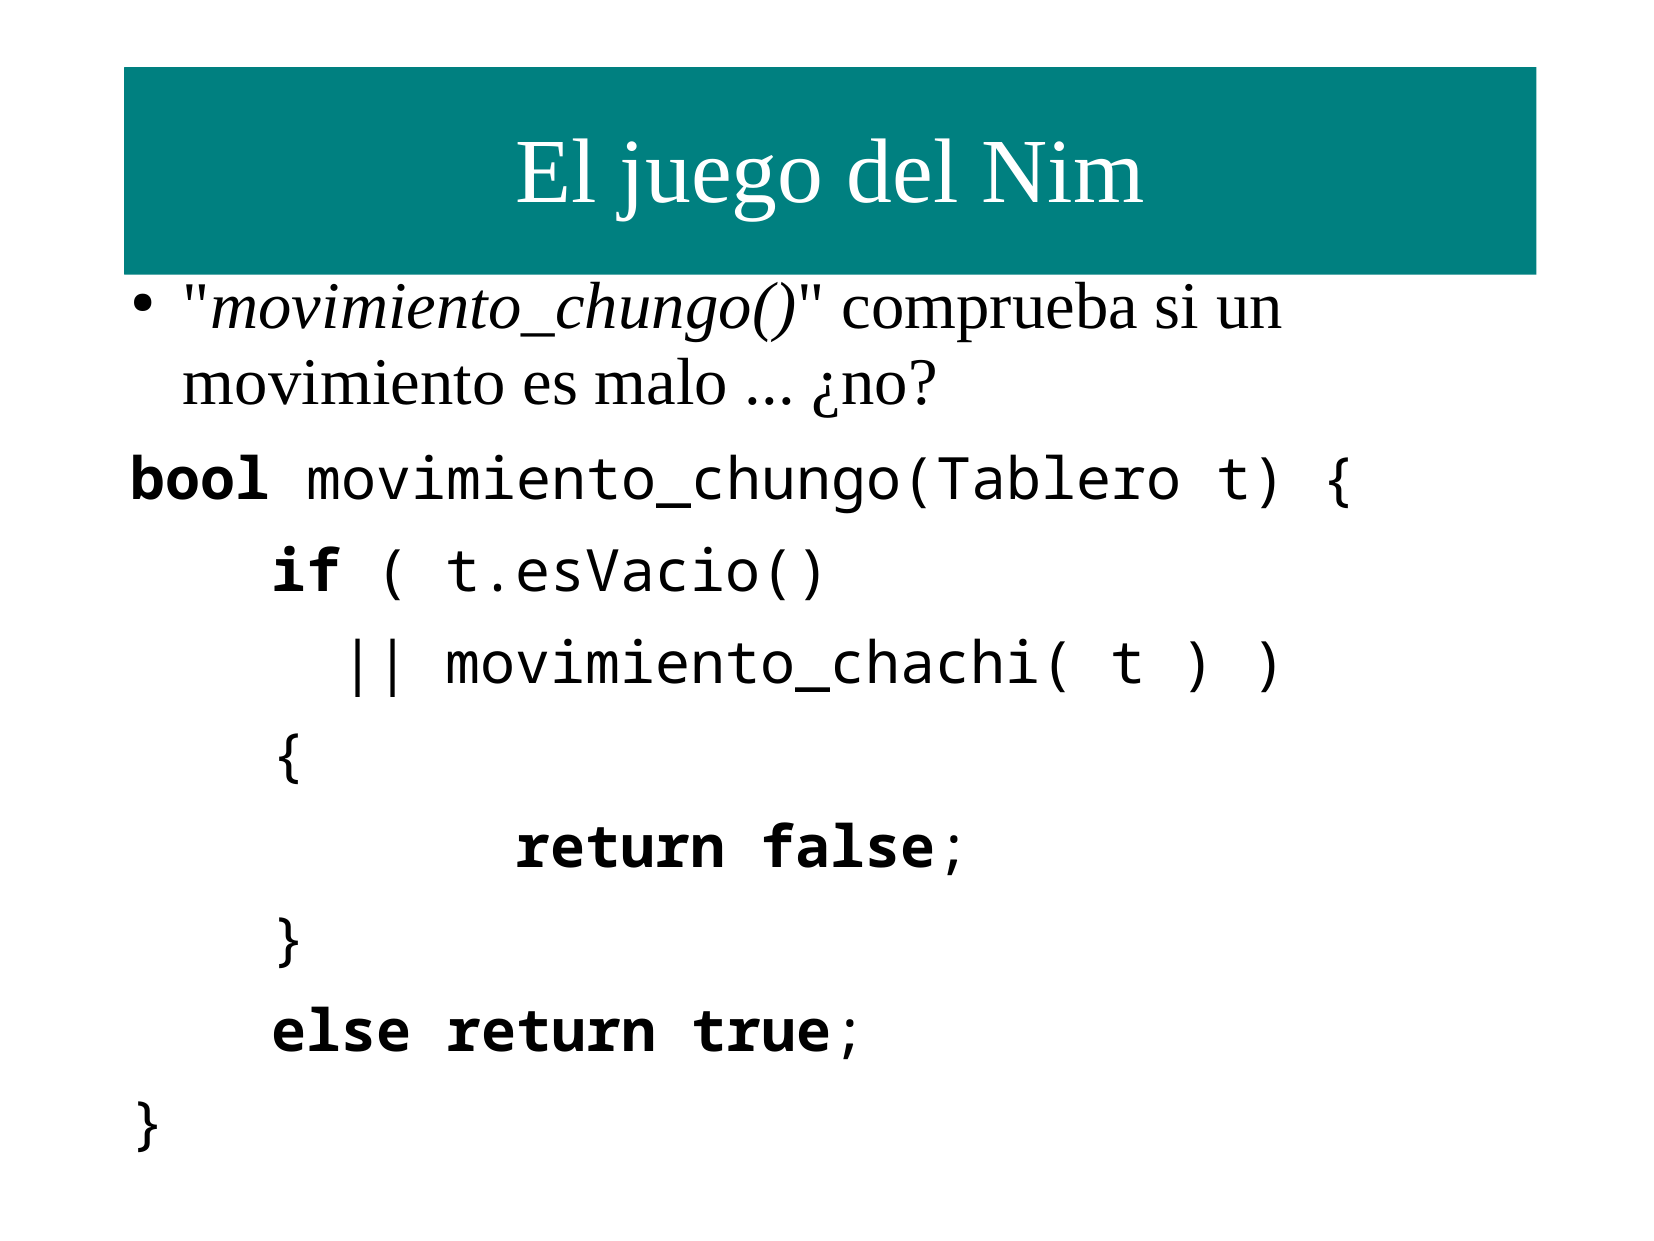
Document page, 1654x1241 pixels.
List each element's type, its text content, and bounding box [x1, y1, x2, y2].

text_box [124, 67, 1537, 118]
text_box El juego del Nim [124, 118, 1537, 224]
text_box [124, 224, 1537, 275]
text_box "movimiento_chungo()" comprueba si un movimiento es malo ... ¿no? bool movimiento_chungo(Tablero t) { if ( t.esVacio() || movimiento_chachi( t ) ) { return false; } else return true; } [113, 268, 1526, 1157]
text_box "movimiento_chungo()" [118, 88, 124, 193]
